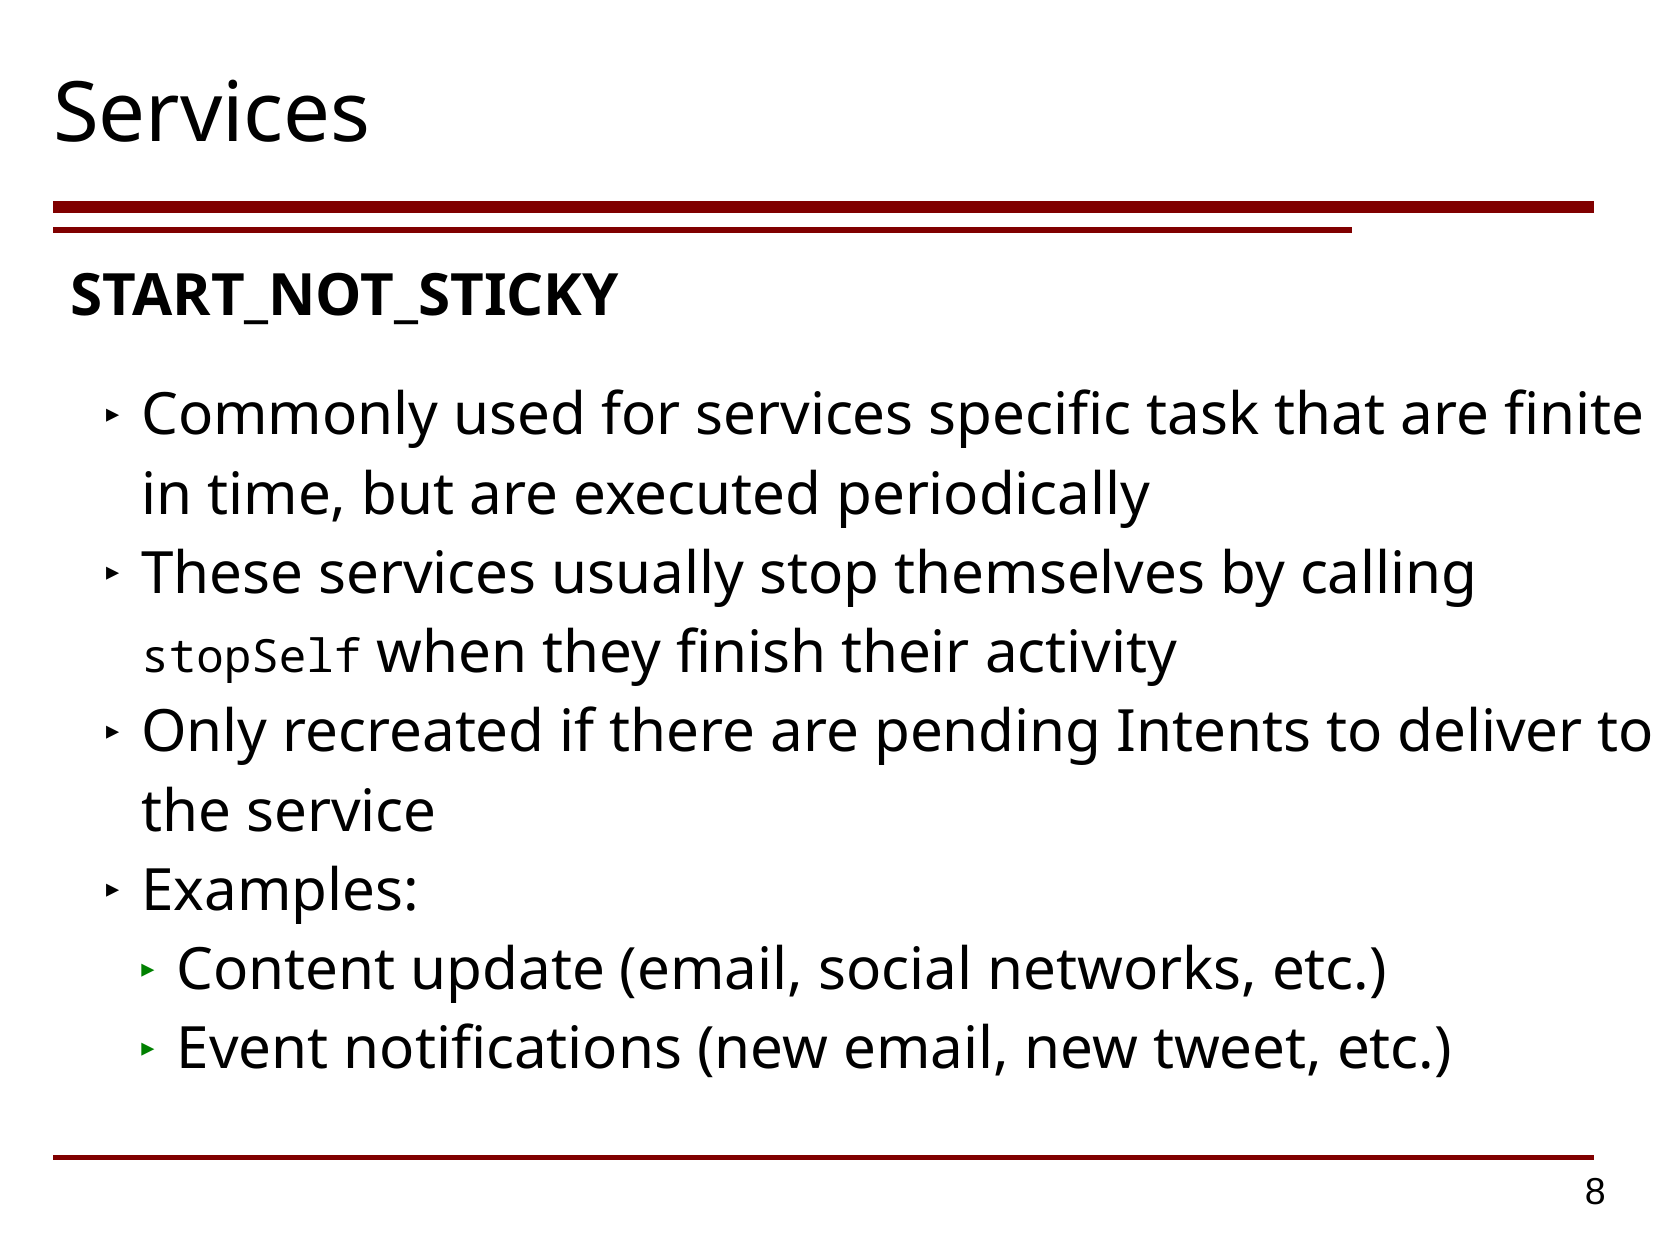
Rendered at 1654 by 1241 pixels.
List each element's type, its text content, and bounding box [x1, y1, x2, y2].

text_box <number> [35, 1163, 1654, 1221]
subtitle Services [53, 48, 1542, 172]
text_box START_NOT_STICKY Commonly used for services specific task that are finite in time, but are executed periodically These services usually stop themselves by calling stopSelf when they finish their activity Only recreated if there are pending Intents to deliver to the service Examples: Content update (email, social networks, etc.) Event notifications (new email, new tweet, etc.) [55, 246, 1597, 1081]
